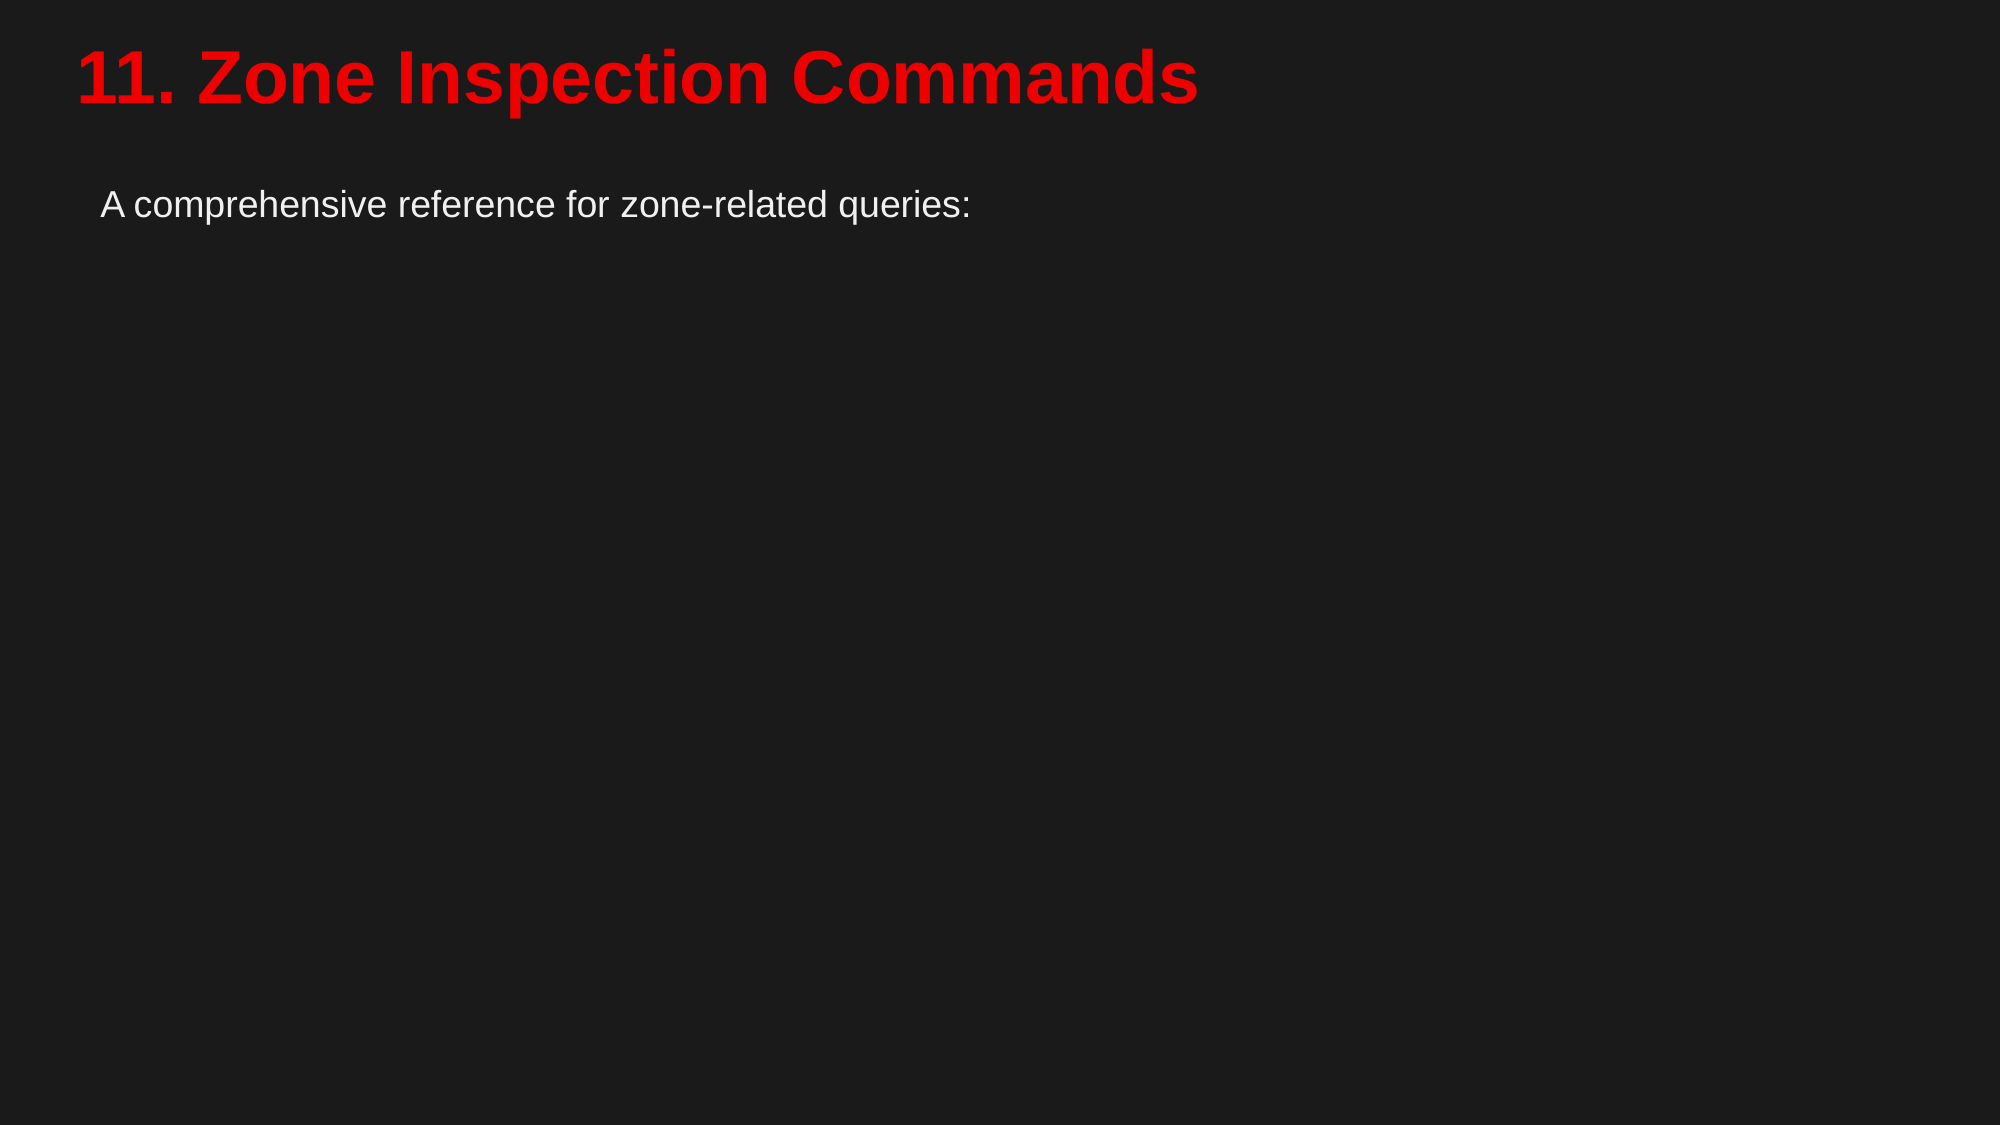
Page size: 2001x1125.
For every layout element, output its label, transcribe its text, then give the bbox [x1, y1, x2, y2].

text_box 11. Zone Inspection Commands [59, 23, 1942, 154]
text_box A comprehensive reference for zone-related queries: [59, 171, 1942, 1087]
